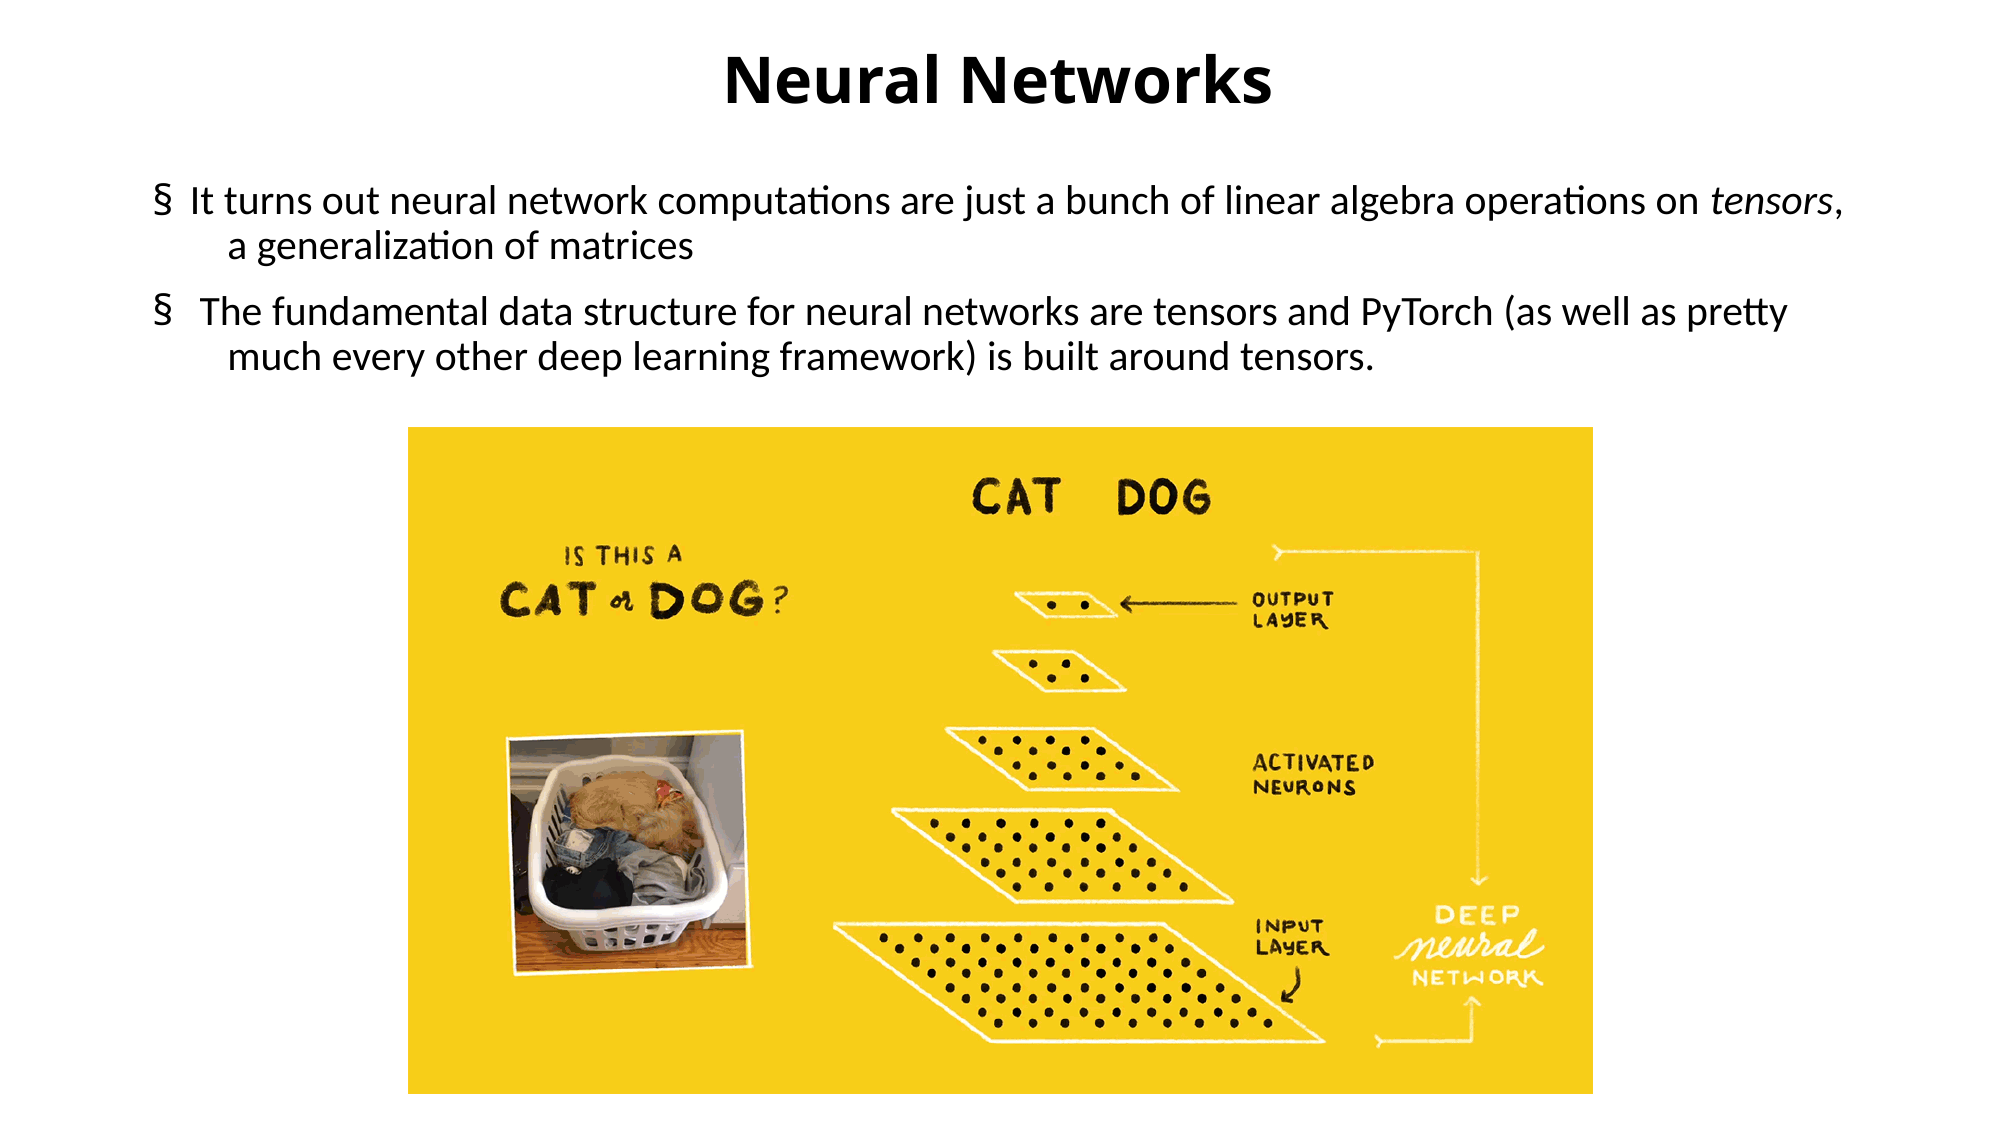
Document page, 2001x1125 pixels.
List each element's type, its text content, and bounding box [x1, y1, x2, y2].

picture [408, 428, 1593, 1094]
title Neural Networks [707, 31, 1293, 134]
list It turns out neural network computations are just a bunch of linear algebra operations on tensors, a generalization of matrices The fundamental data structure for neural networks are tensors and PyTorch (as well as pretty much every other deep learning framework) is built around tensors. [137, 171, 1863, 429]
